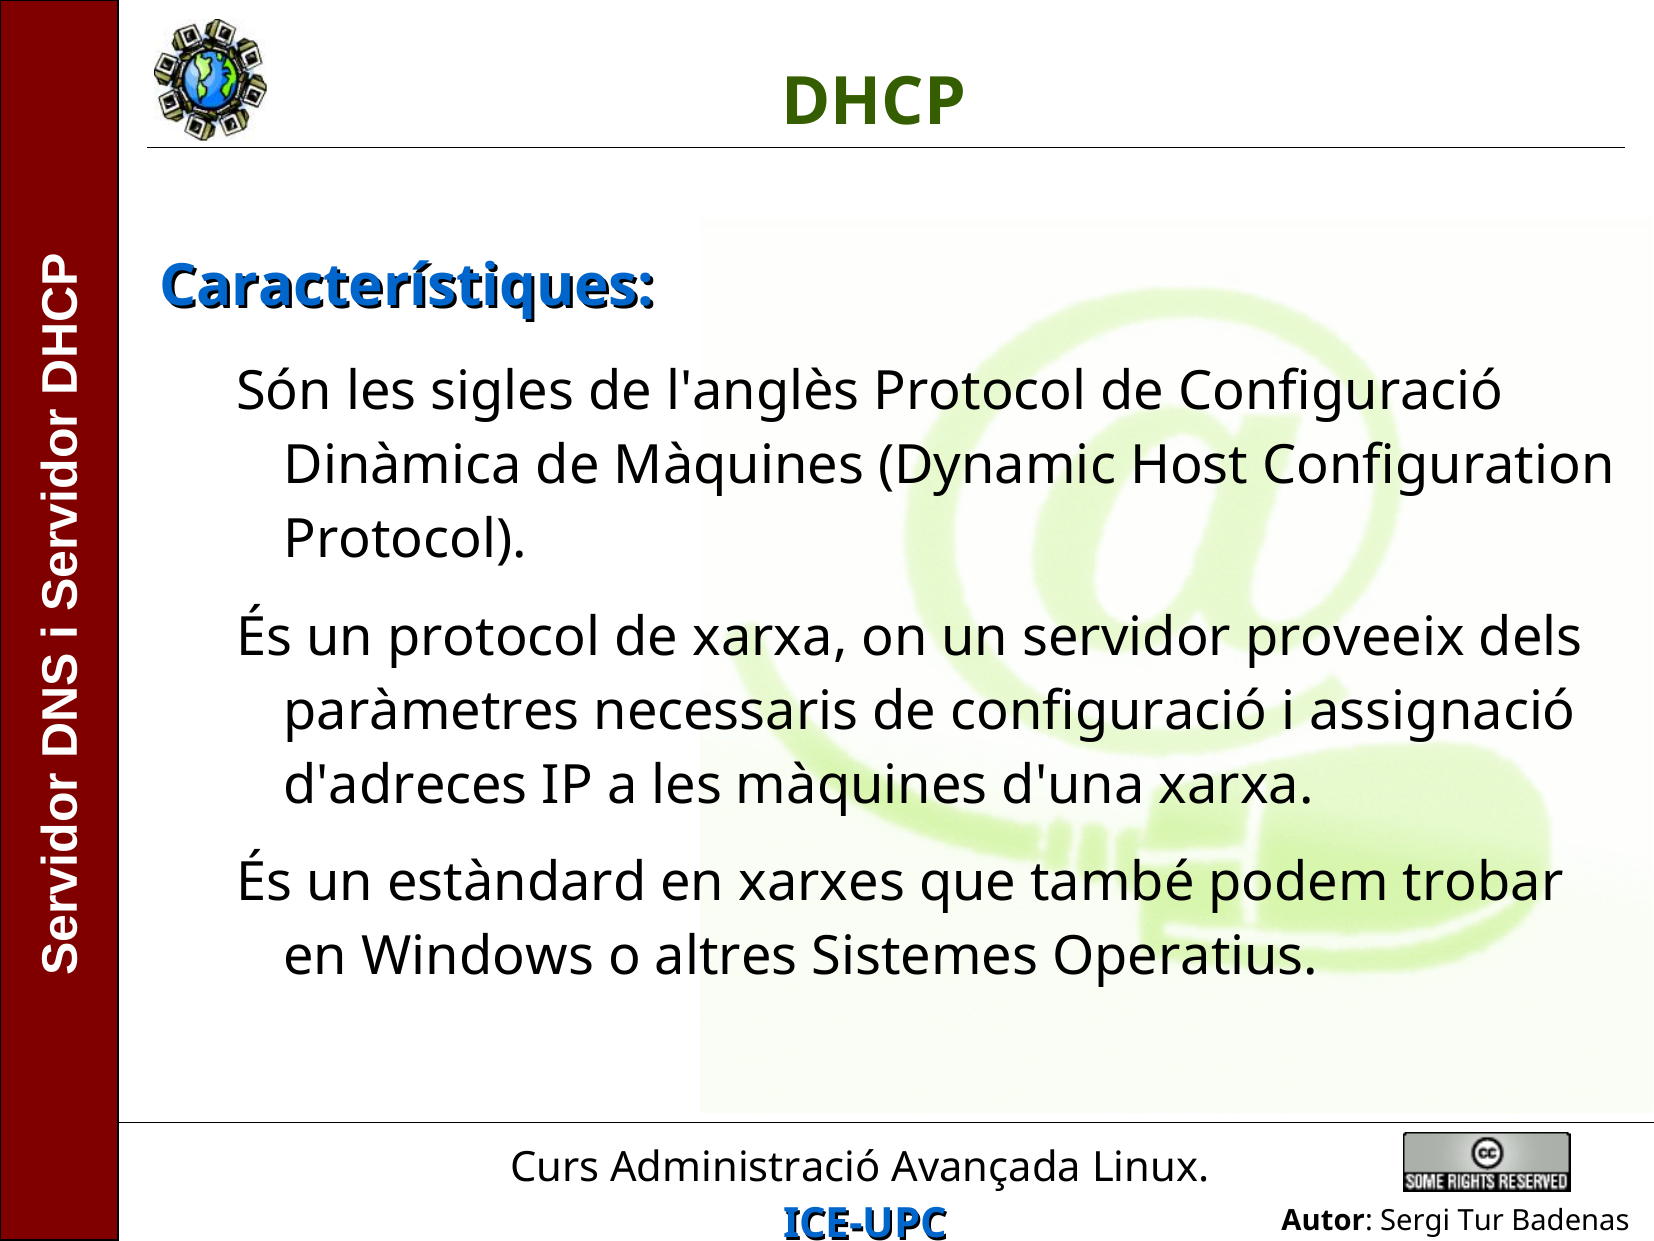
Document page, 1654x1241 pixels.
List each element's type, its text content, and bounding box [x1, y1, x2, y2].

picture [154, 19, 268, 49]
list Característiques: Són les sigles de l'anglès Protocol de Configuració Dinàmica de Màquines (Dynamic Host Configuration Protocol). És un protocol de xarxa, on un servidor proveeix dels paràmetres necessaris de configuració i assignació d'adreces IP a les màquines d'una xarxa. És un estàndard en xarxes que també podem trobar en Windows o altres Sistemes Operatius. [141, 242, 1630, 1093]
title DHCP [129, 49, 1619, 148]
picture [1403, 1132, 1571, 1192]
picture [700, 217, 1654, 1113]
